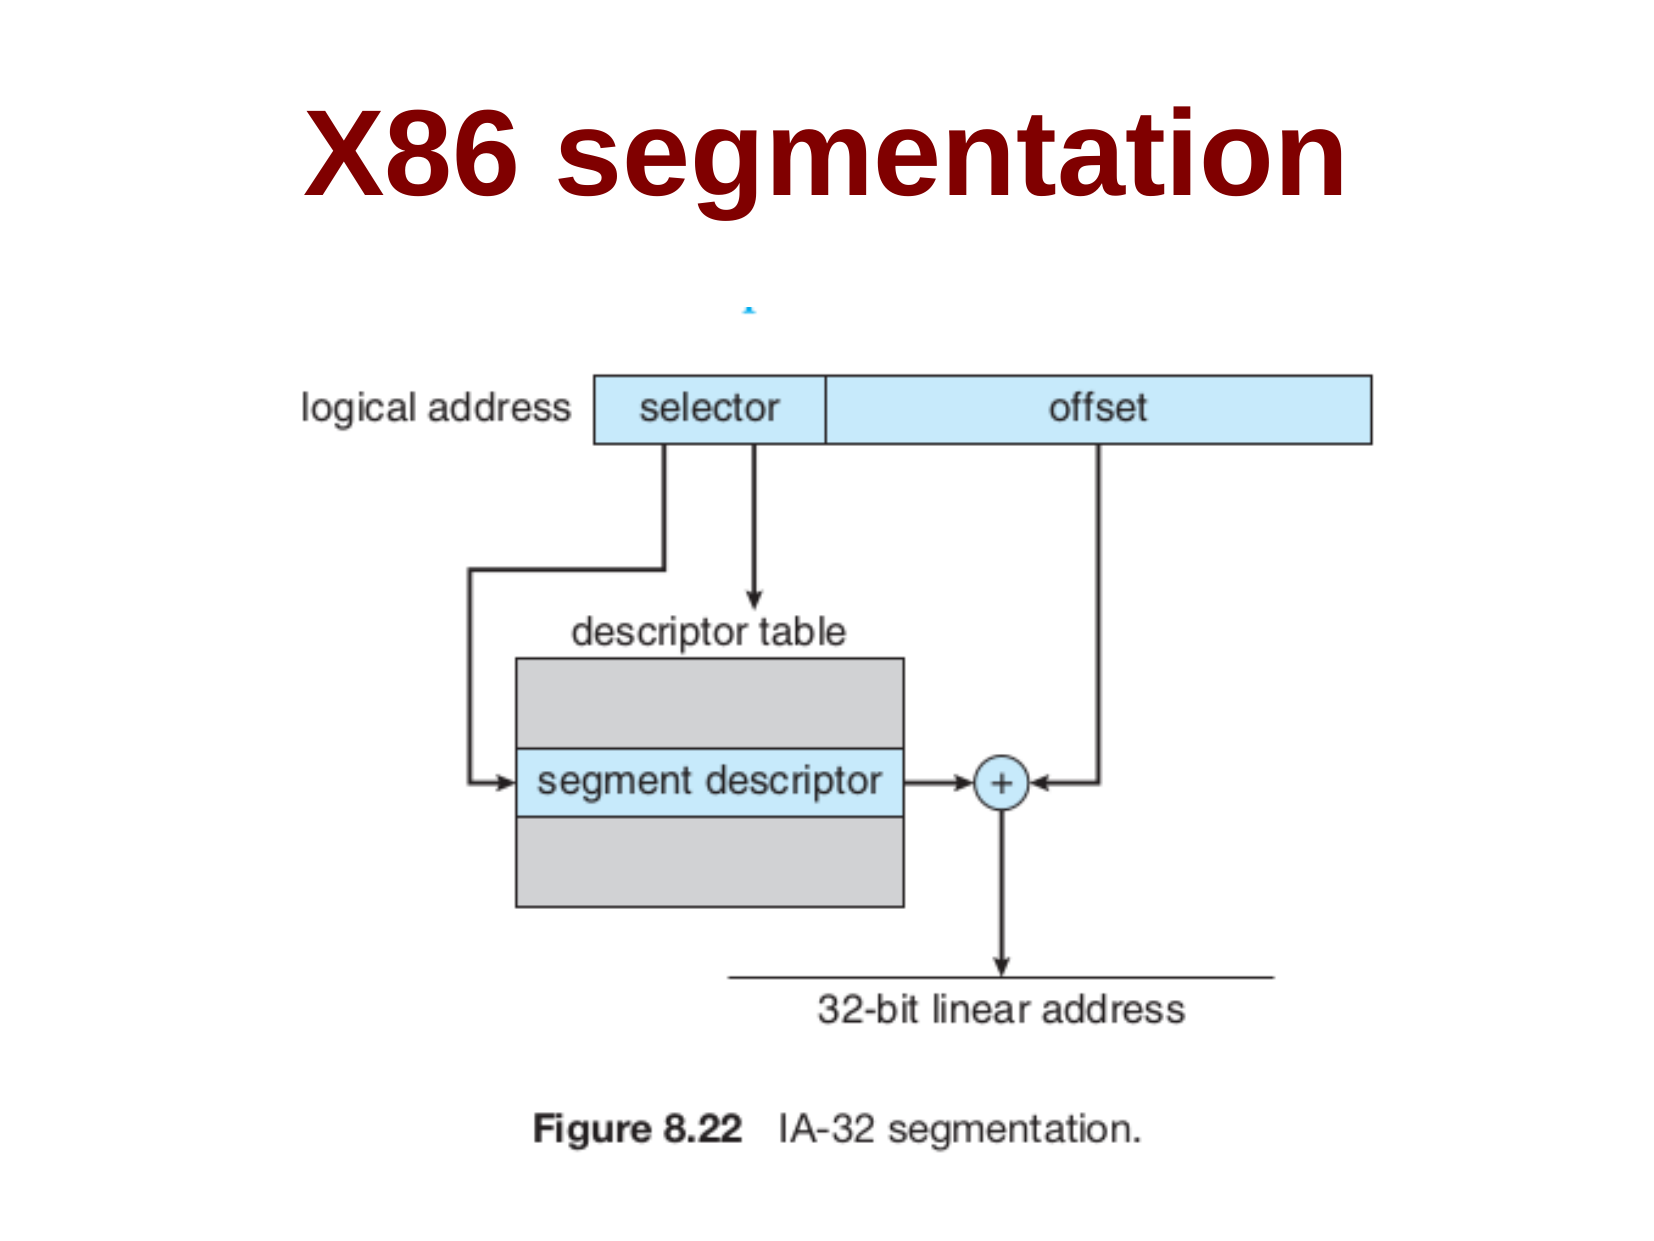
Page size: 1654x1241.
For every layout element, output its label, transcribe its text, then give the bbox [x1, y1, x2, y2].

title X86 segmentation [82, 49, 1571, 257]
picture [165, 307, 1583, 1177]
